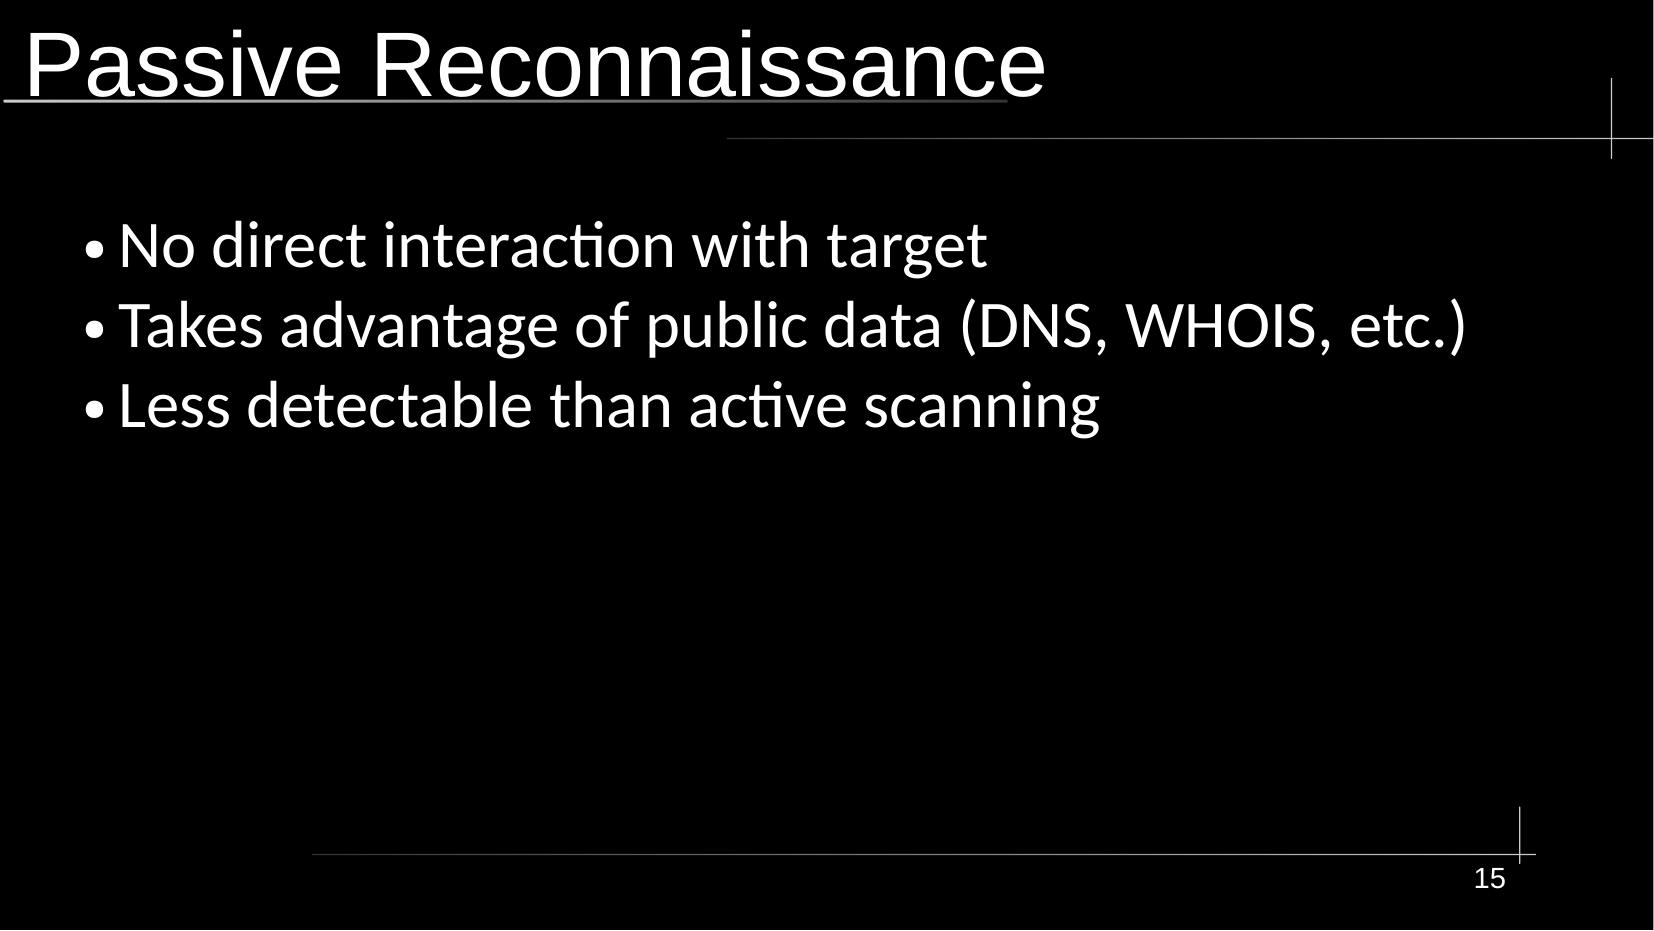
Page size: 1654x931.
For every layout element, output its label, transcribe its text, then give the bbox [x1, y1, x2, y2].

title Passive Reconnaissance [23, 11, 1589, 119]
list No direct interaction with target Takes advantage of public data (DNS, WHOIS, etc.) Less detectable than active scanning [82, 217, 1571, 758]
